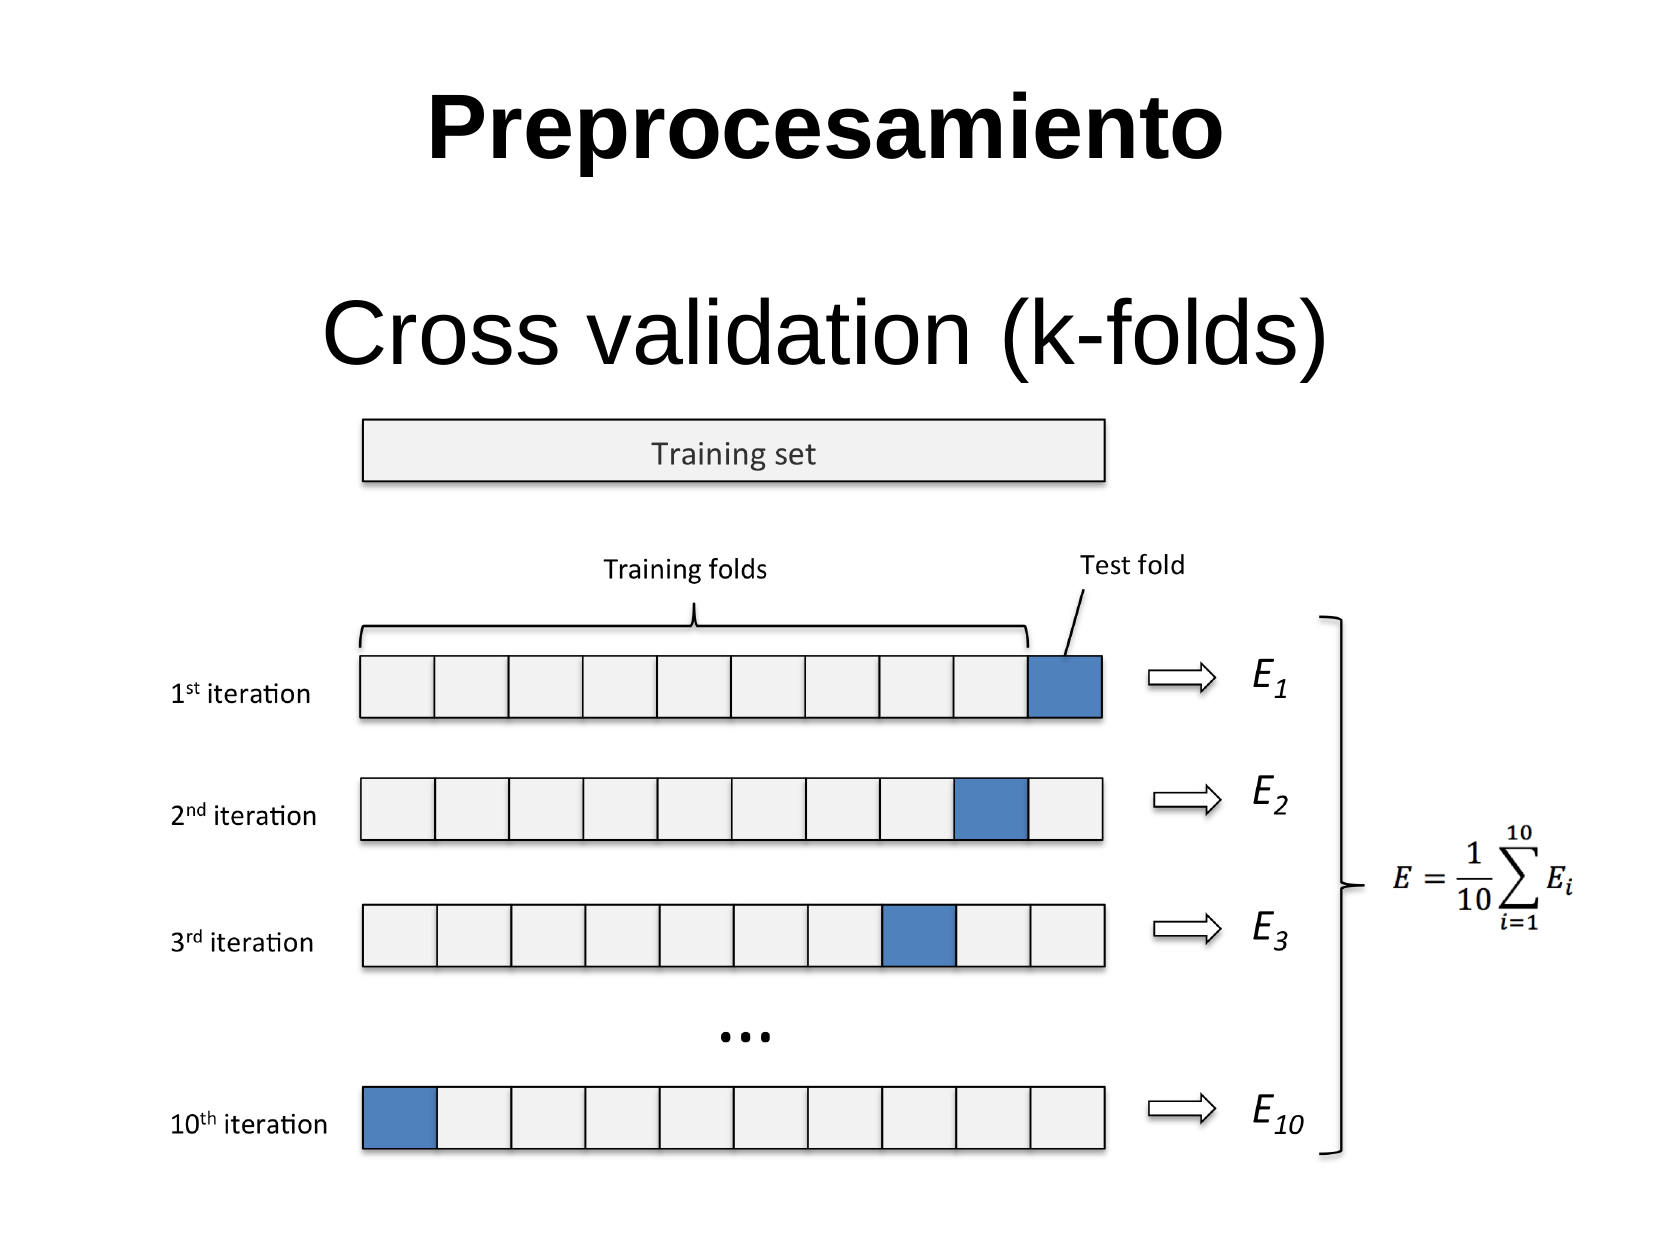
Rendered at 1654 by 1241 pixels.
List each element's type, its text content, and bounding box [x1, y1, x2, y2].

picture [128, 395, 1619, 1216]
title Preprocesamiento Cross validation (k-folds) [82, 76, 1571, 384]
